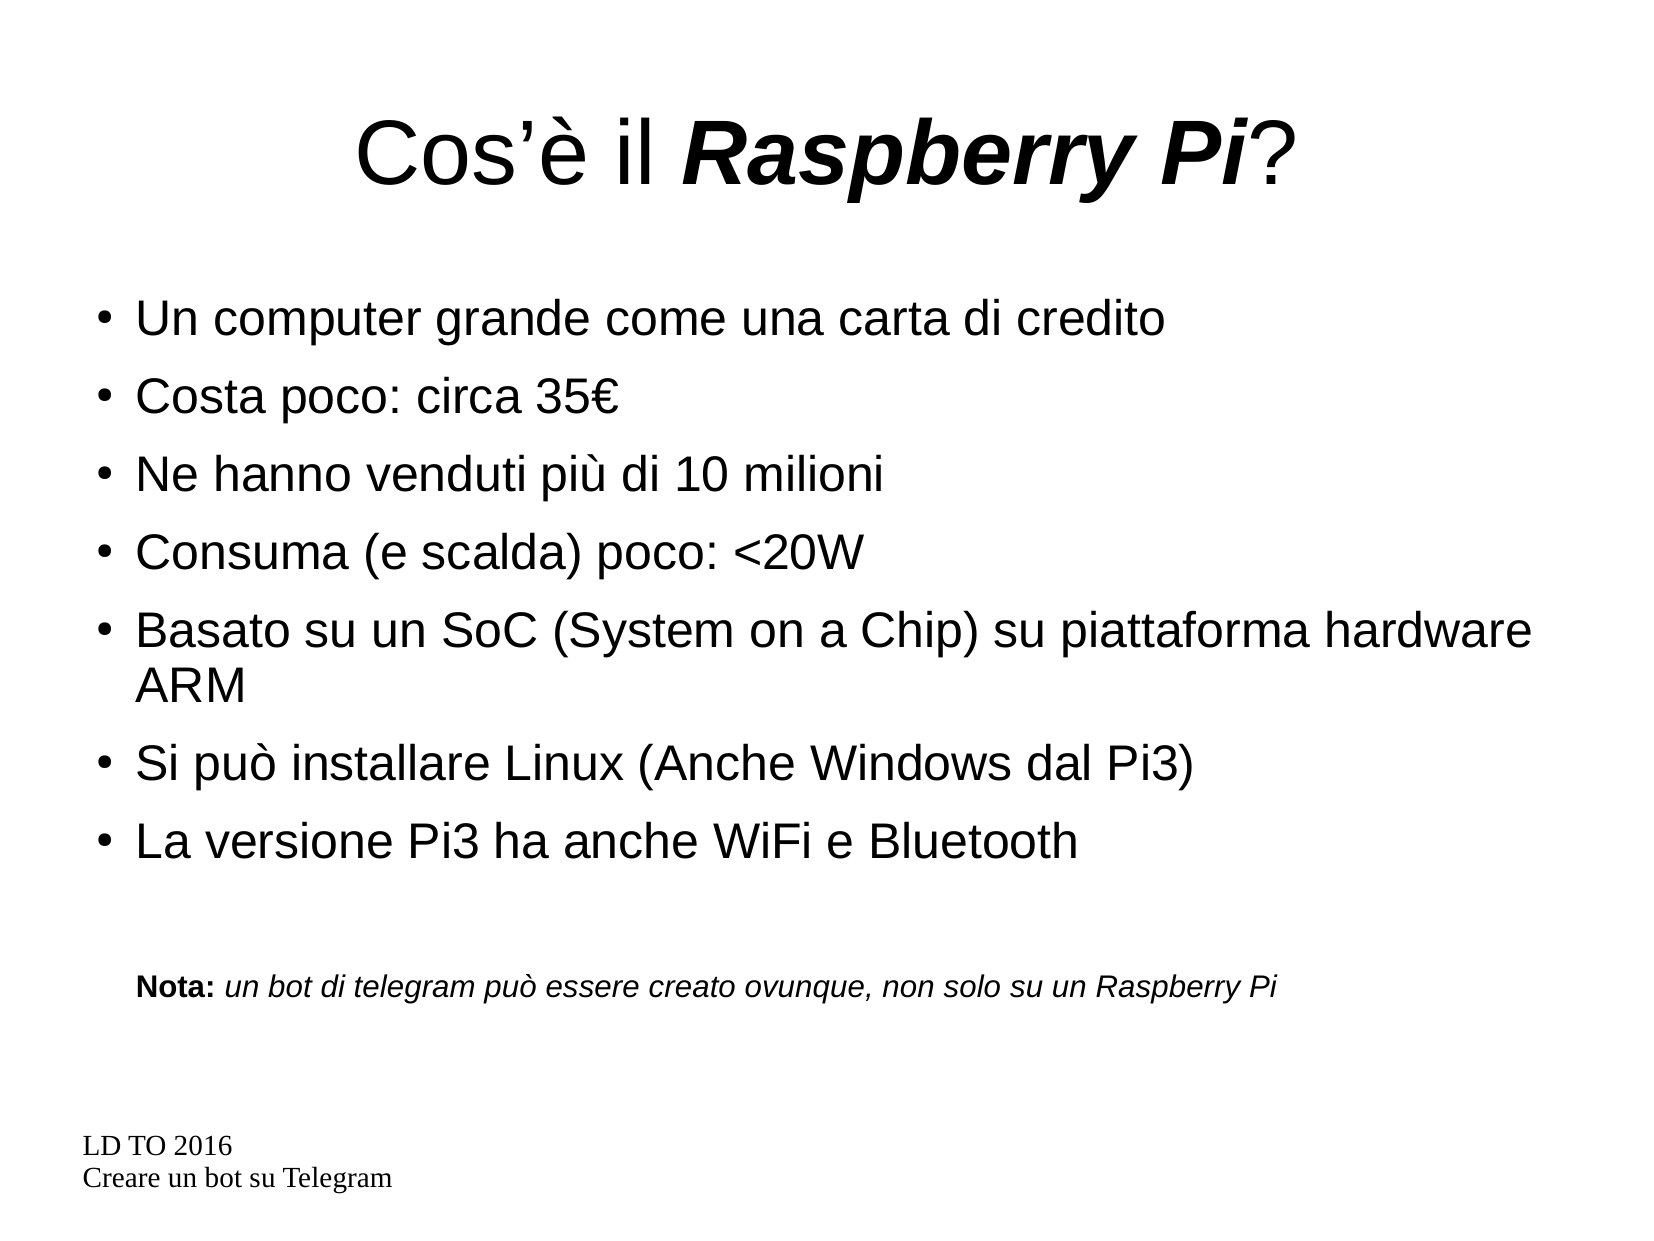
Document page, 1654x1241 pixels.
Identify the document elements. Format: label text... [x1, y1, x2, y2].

title Cos’è il Raspberry Pi? [82, 49, 1571, 257]
list Un computer grande come una carta di credito Costa poco: circa 35€ Ne hanno venduti più di 10 milioni Consuma (e scalda) poco: <20W Basato su un SoC (System on a Chip) su piattaforma hardware ARM Si può installare Linux (Anche Windows dal Pi3) La versione Pi3 ha anche WiFi e Bluetooth Nota: un bot di telegram può essere creato ovunque, non solo su un Raspberry Pi [82, 290, 1571, 1010]
